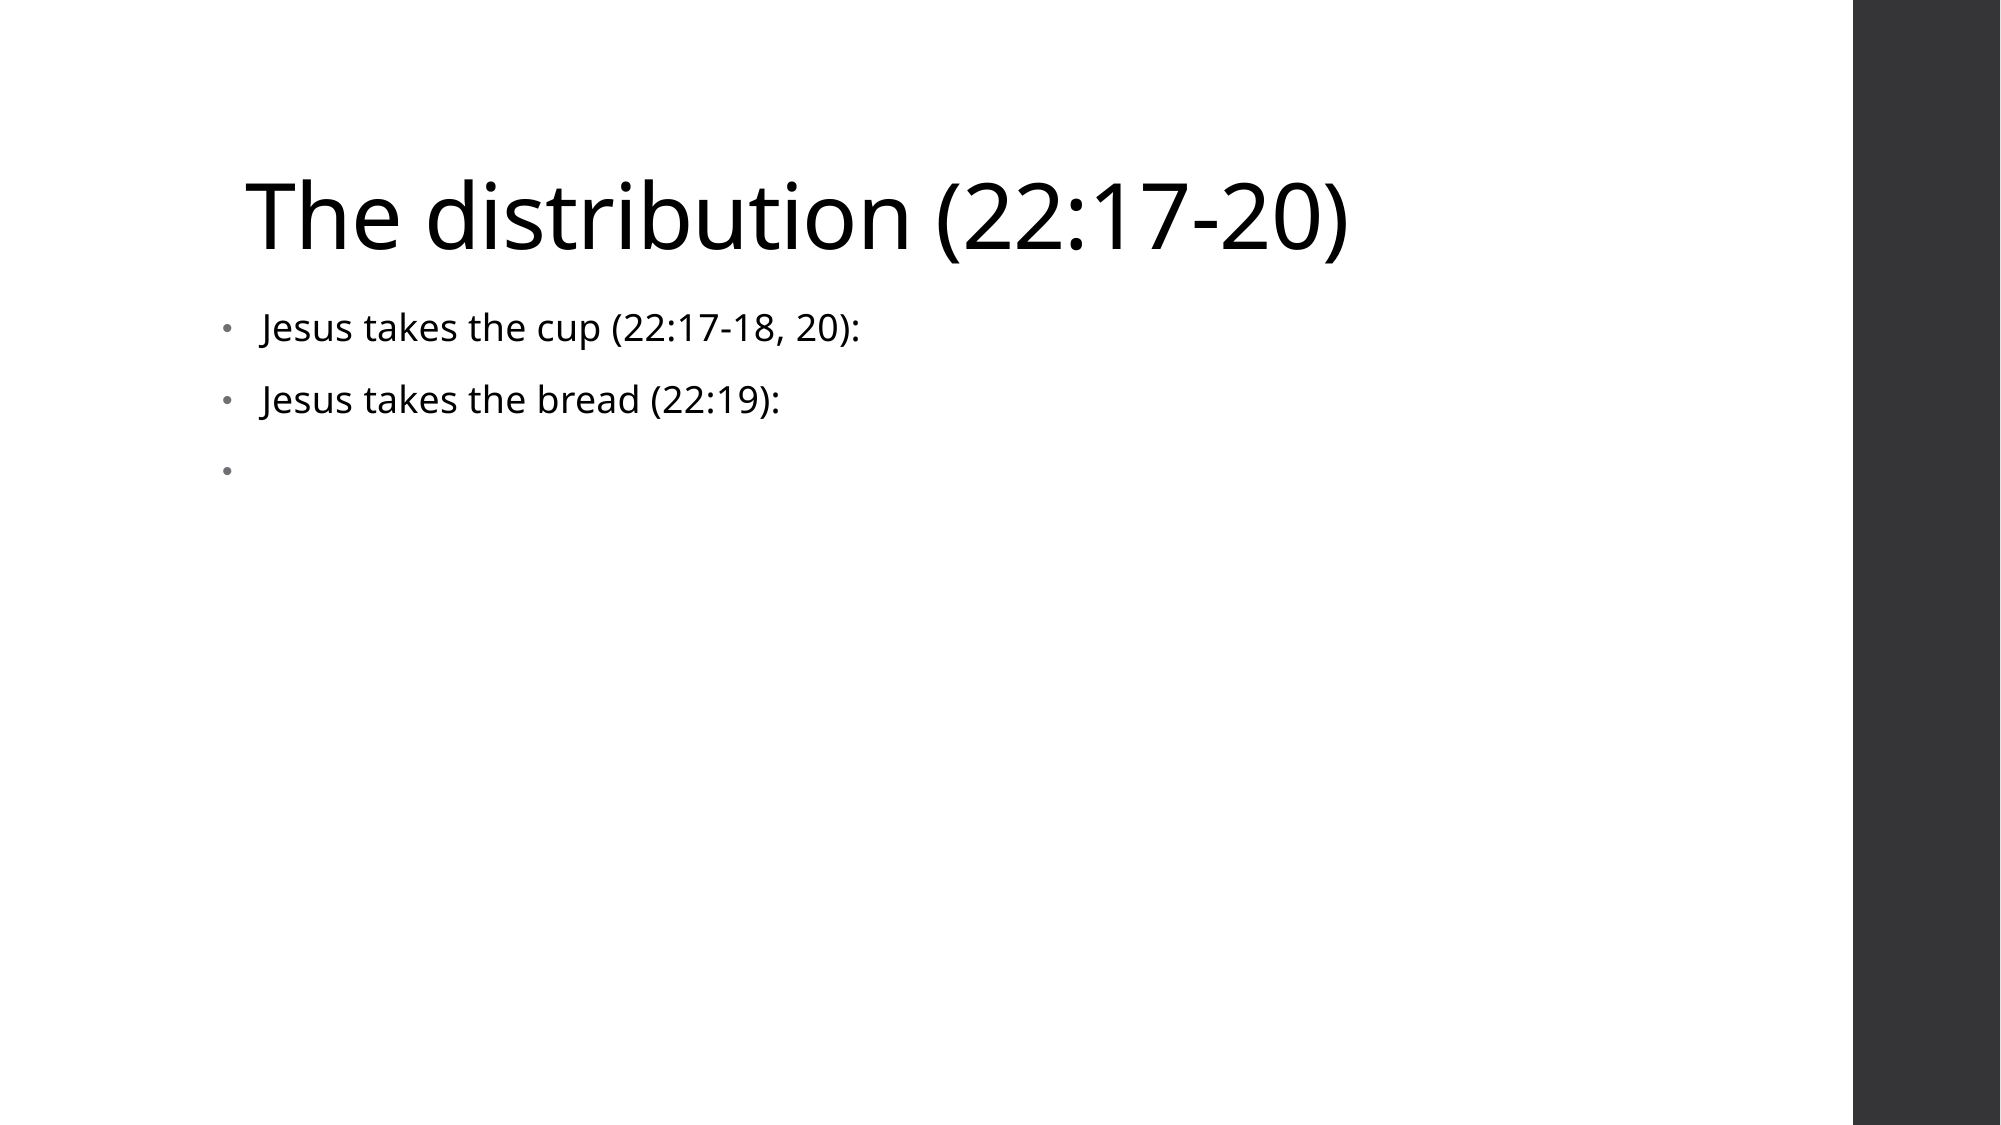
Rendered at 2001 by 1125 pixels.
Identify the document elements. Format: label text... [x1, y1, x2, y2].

title The distribution (22:17-20) [206, 60, 1797, 278]
list Jesus takes the cup (22:17-18, 20): Jesus takes the bread (22:19): [206, 299, 1617, 1014]
